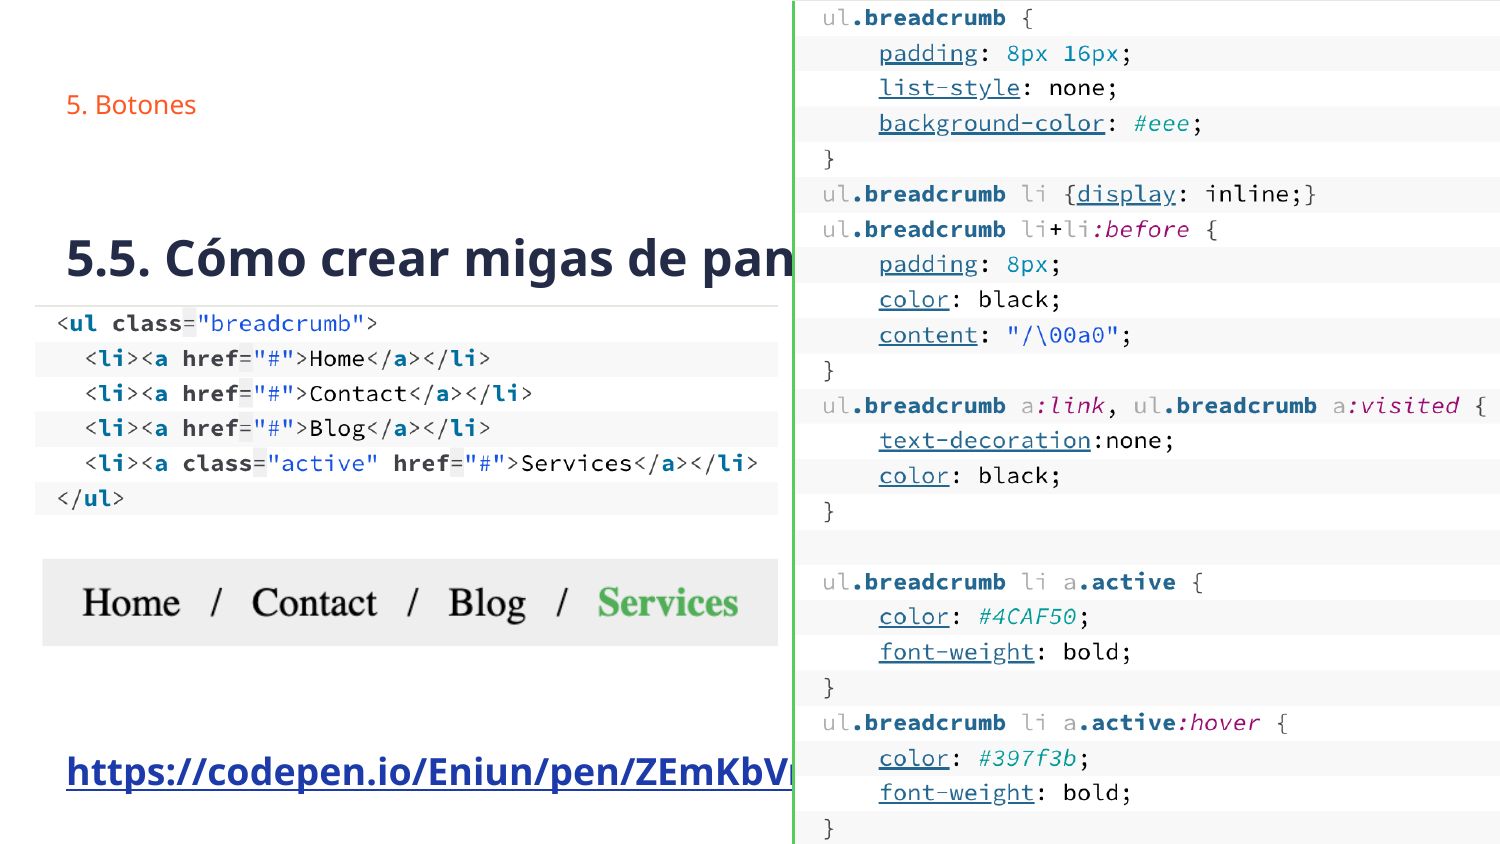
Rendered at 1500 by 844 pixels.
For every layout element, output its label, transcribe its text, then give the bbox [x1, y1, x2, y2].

list 5.5. Cómo crear migas de pan https://codepen.io/Eniun/pen/ZEmKbVm [51, 189, 792, 826]
title 5. Botones [51, 72, 792, 167]
picture [35, 535, 778, 684]
picture [792, 0, 1500, 844]
picture [35, 304, 778, 515]
